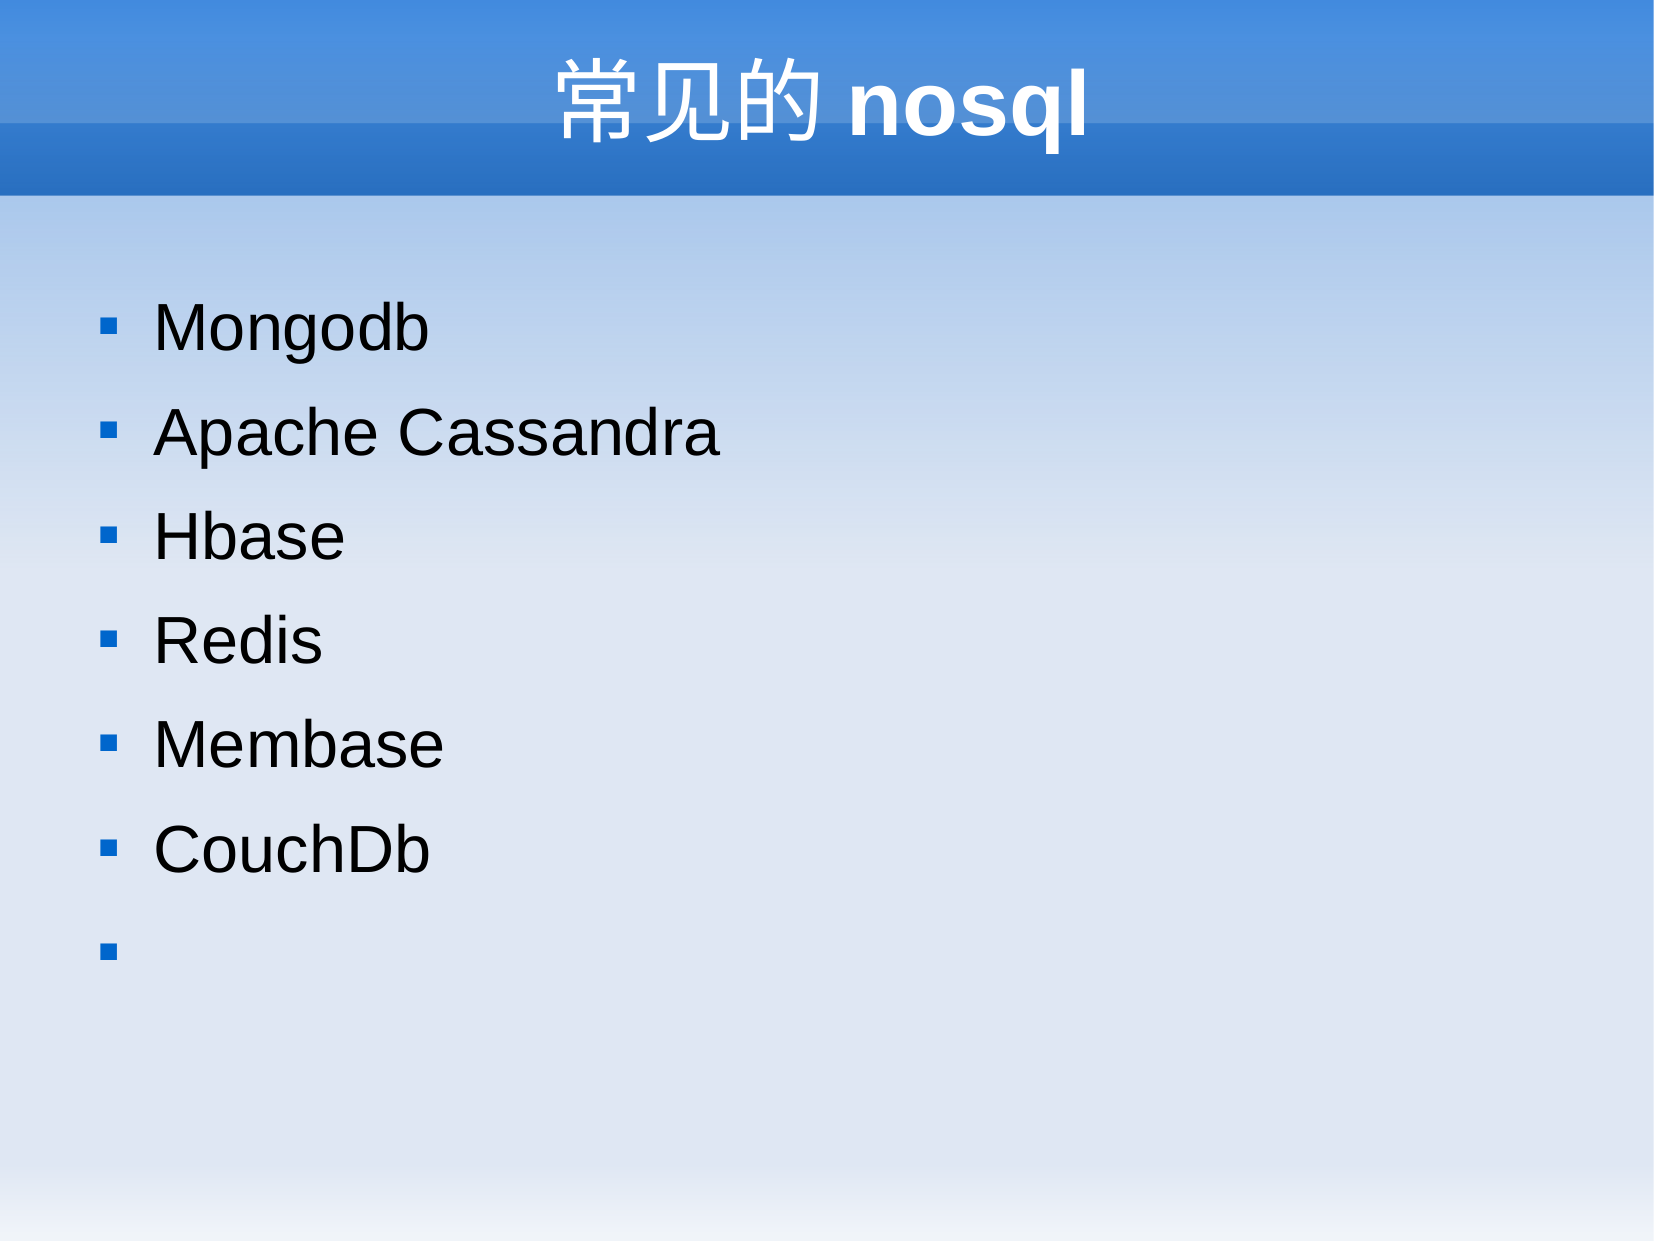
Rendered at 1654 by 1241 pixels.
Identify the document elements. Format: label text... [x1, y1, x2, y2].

list Mongodb Apache Cassandra Hbase Redis Membase CouchDb [82, 290, 1571, 1094]
title 常见的nosql [76, 7, 1565, 200]
picture [0, 0, 1654, 1241]
